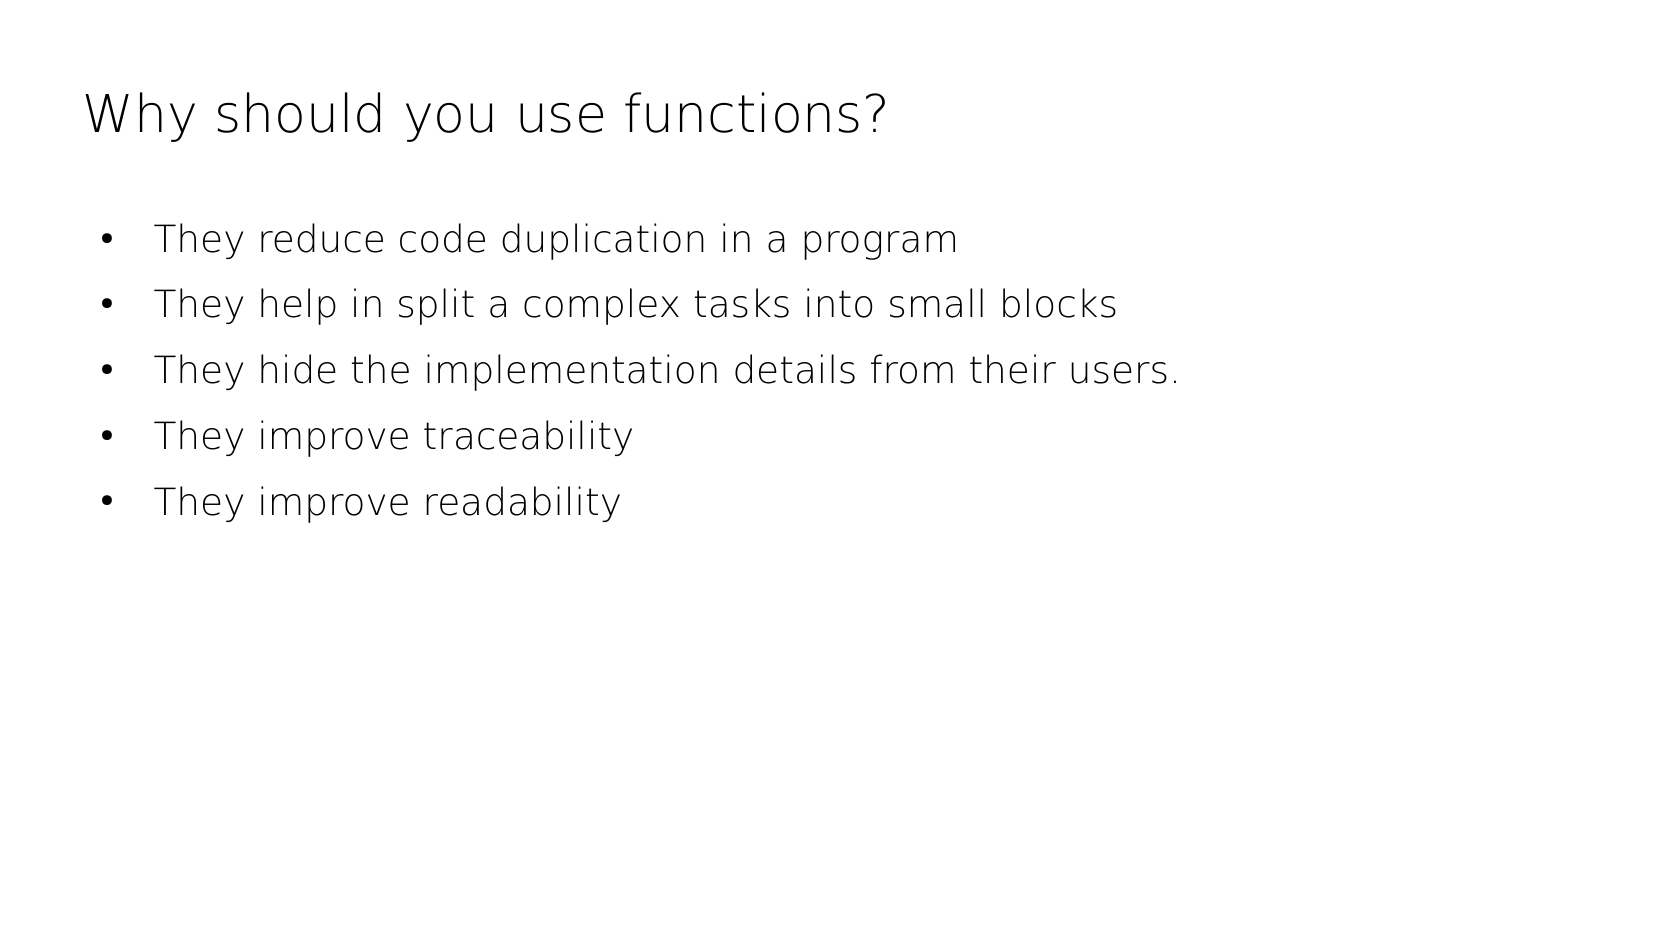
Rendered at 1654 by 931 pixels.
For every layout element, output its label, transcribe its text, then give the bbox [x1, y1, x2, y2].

list They reduce code duplication in a program They help in split a complex tasks into small blocks They hide the implementation details from their users. They improve traceability They improve readability [82, 217, 1571, 758]
title Why should you use functions? [82, 37, 1571, 193]
